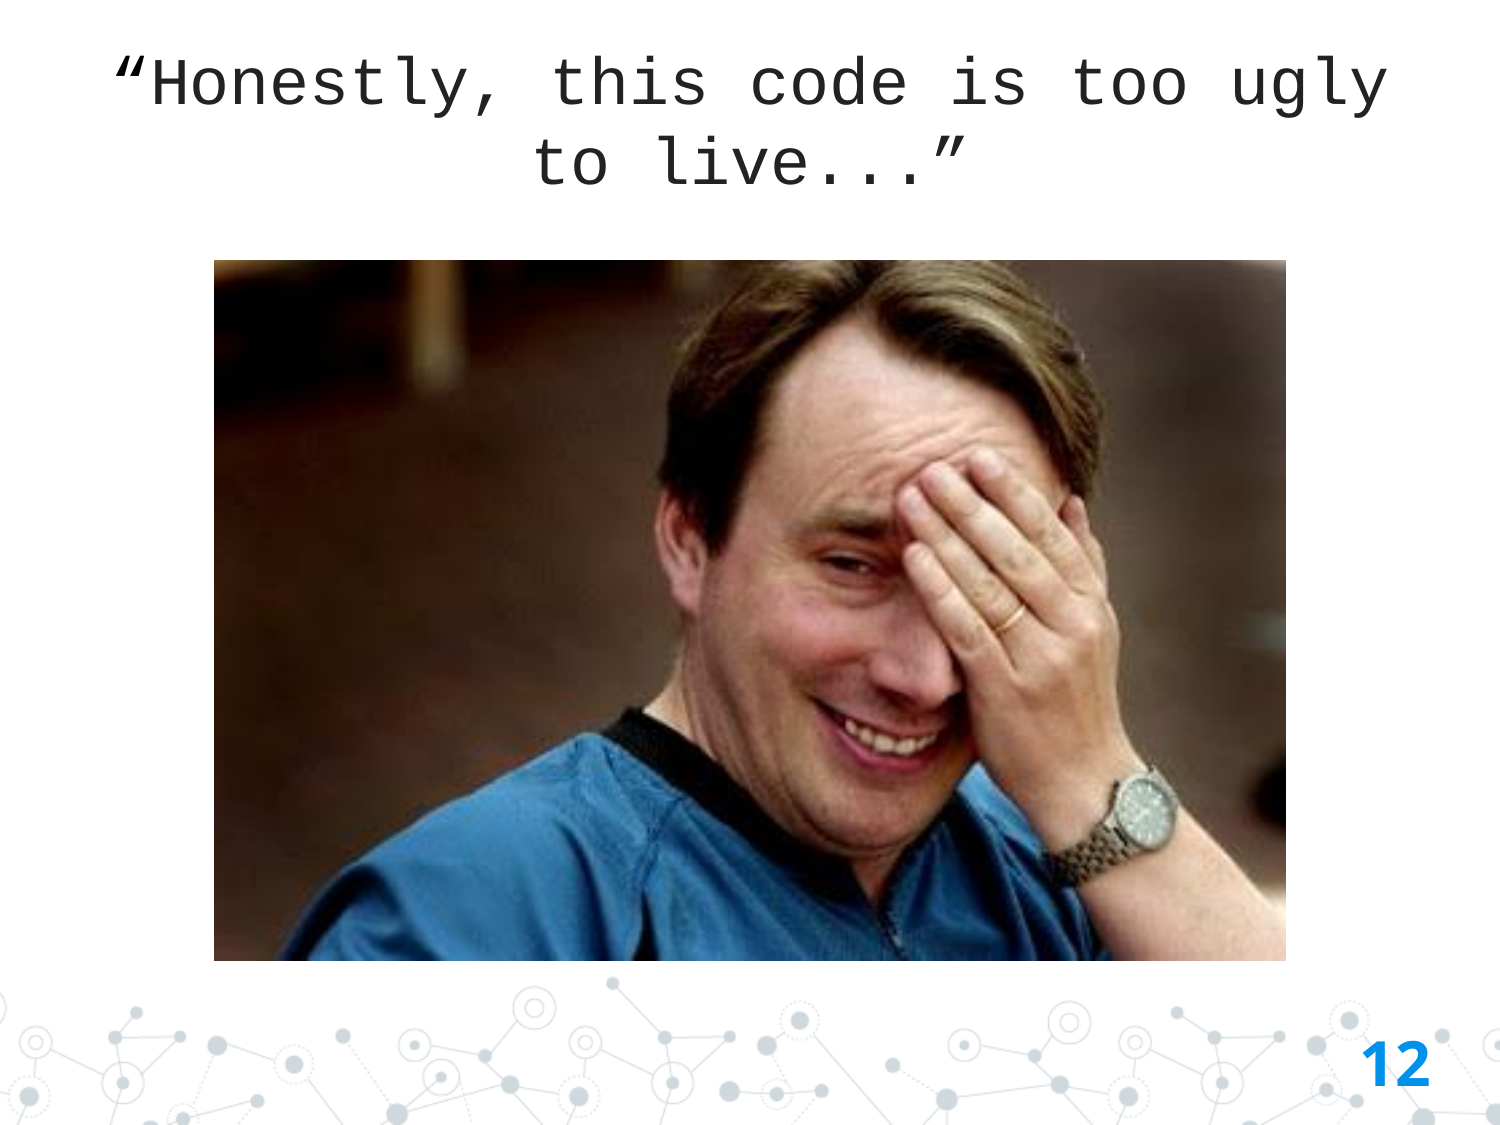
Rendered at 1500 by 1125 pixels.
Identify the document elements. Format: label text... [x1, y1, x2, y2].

picture [0, 0, 1500, 1125]
list [59, 299, 1406, 1043]
text_box “Honestly, this code is too ugly to live...” [77, 23, 1423, 243]
slide_number <number> [1329, 1008, 1462, 1095]
